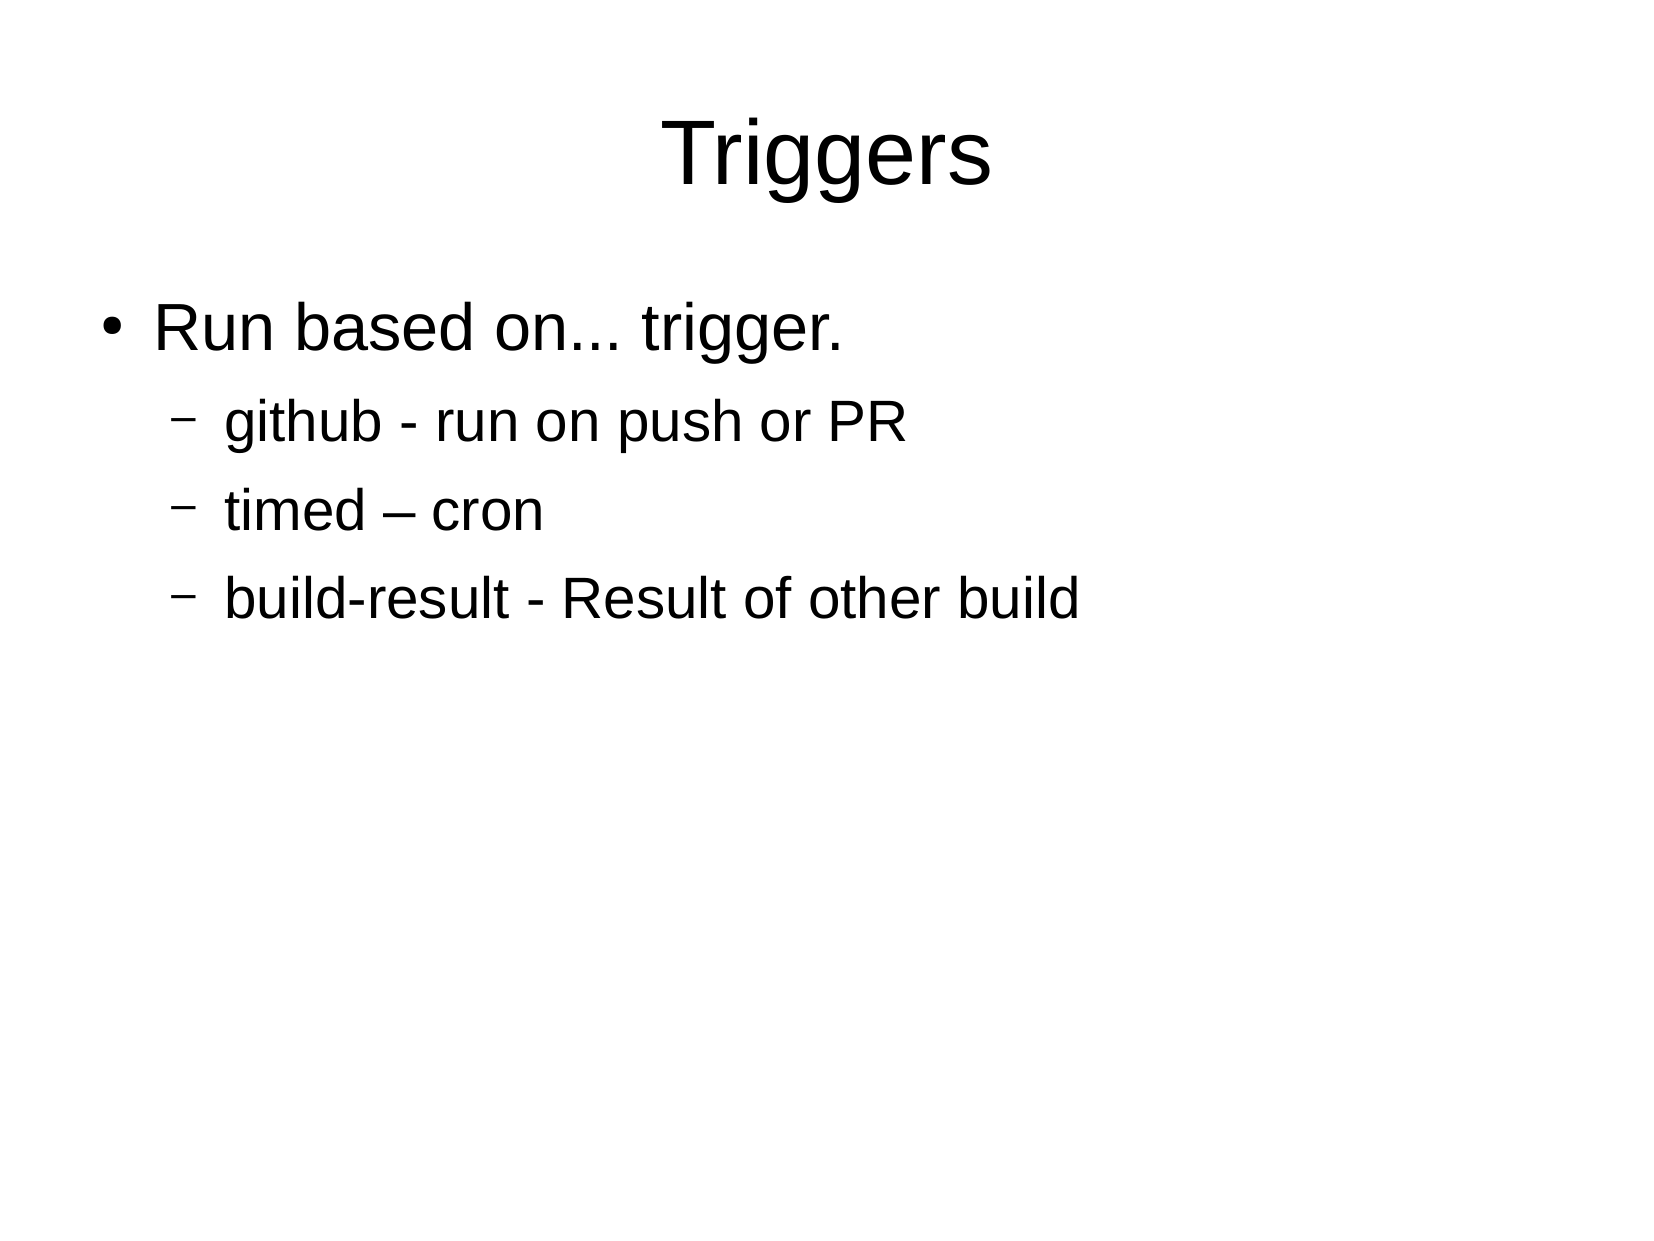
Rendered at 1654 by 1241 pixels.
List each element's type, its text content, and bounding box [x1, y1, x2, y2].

title Triggers [82, 49, 1571, 257]
list Run based on... trigger. github - run on push or PR timed – cron build-result - Result of other build [82, 290, 1571, 1010]
